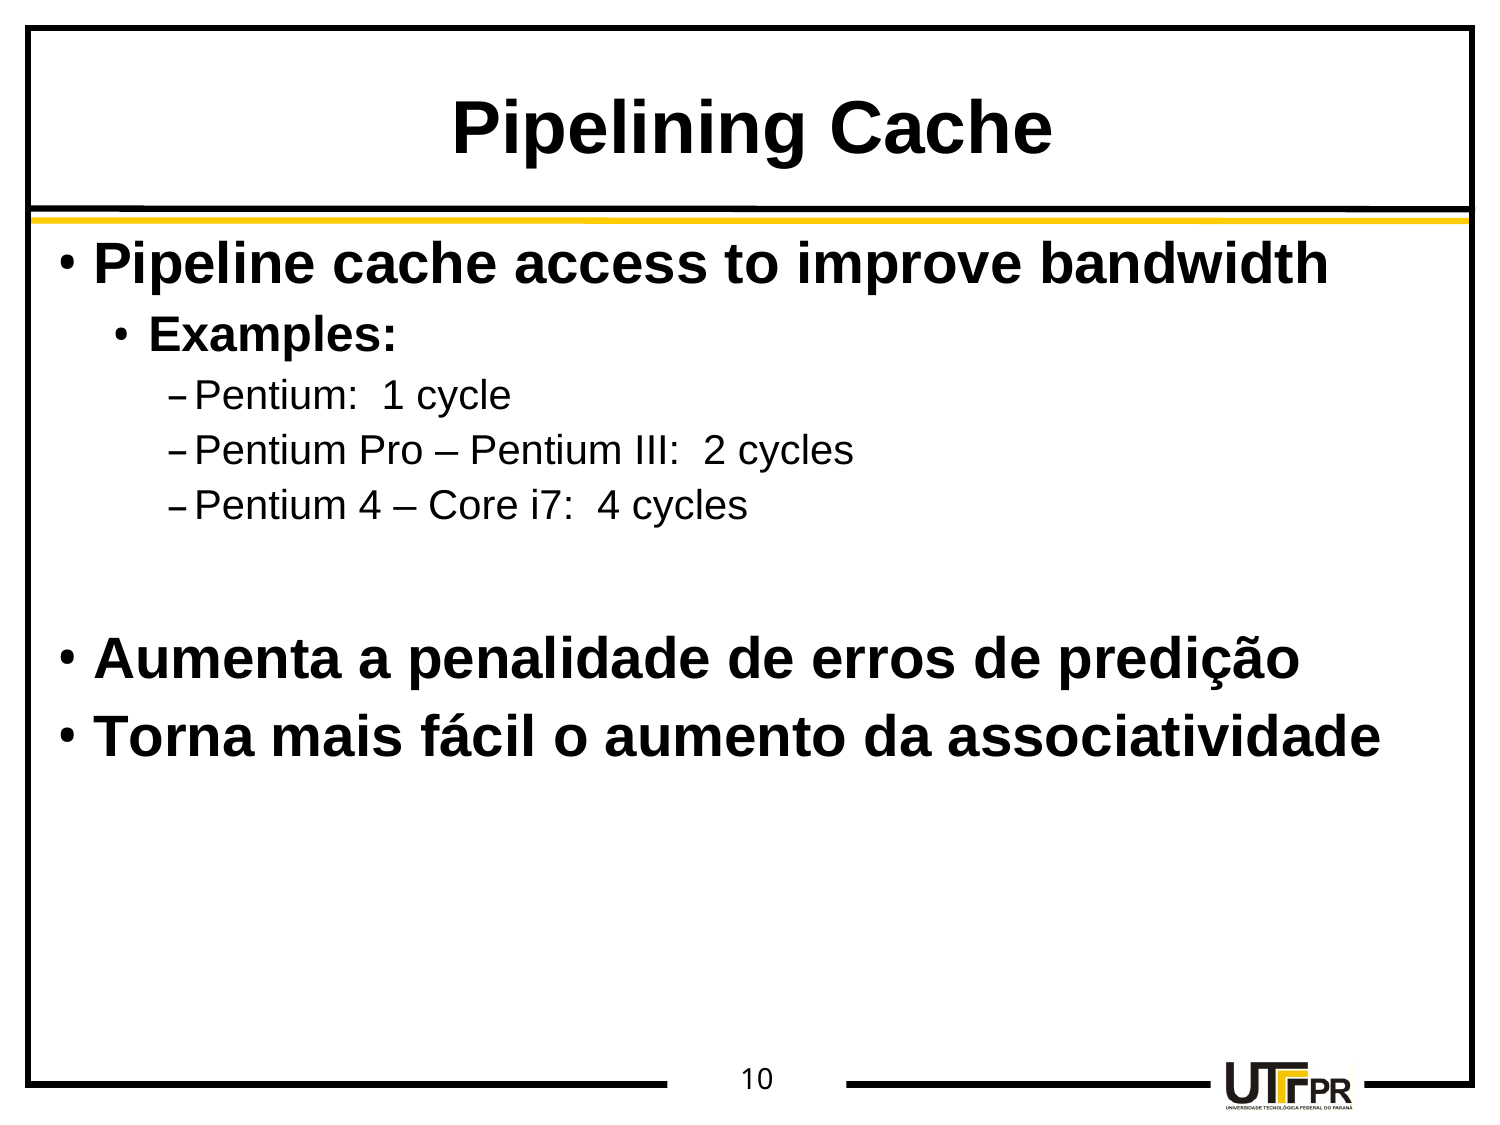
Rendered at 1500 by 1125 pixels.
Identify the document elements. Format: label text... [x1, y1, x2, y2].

picture [1225, 1065, 1353, 1110]
title Pipelining Cache [29, 85, 1477, 180]
list Pipeline cache access to improve bandwidth Examples: Pentium: 1 cycle Pentium Pro – Pentium III: 2 cycles Pentium 4 – Core i7: 4 cycles Aumenta a penalidade de erros de predição Torna mais fácil o aumento da associatividade [41, 225, 1477, 1065]
